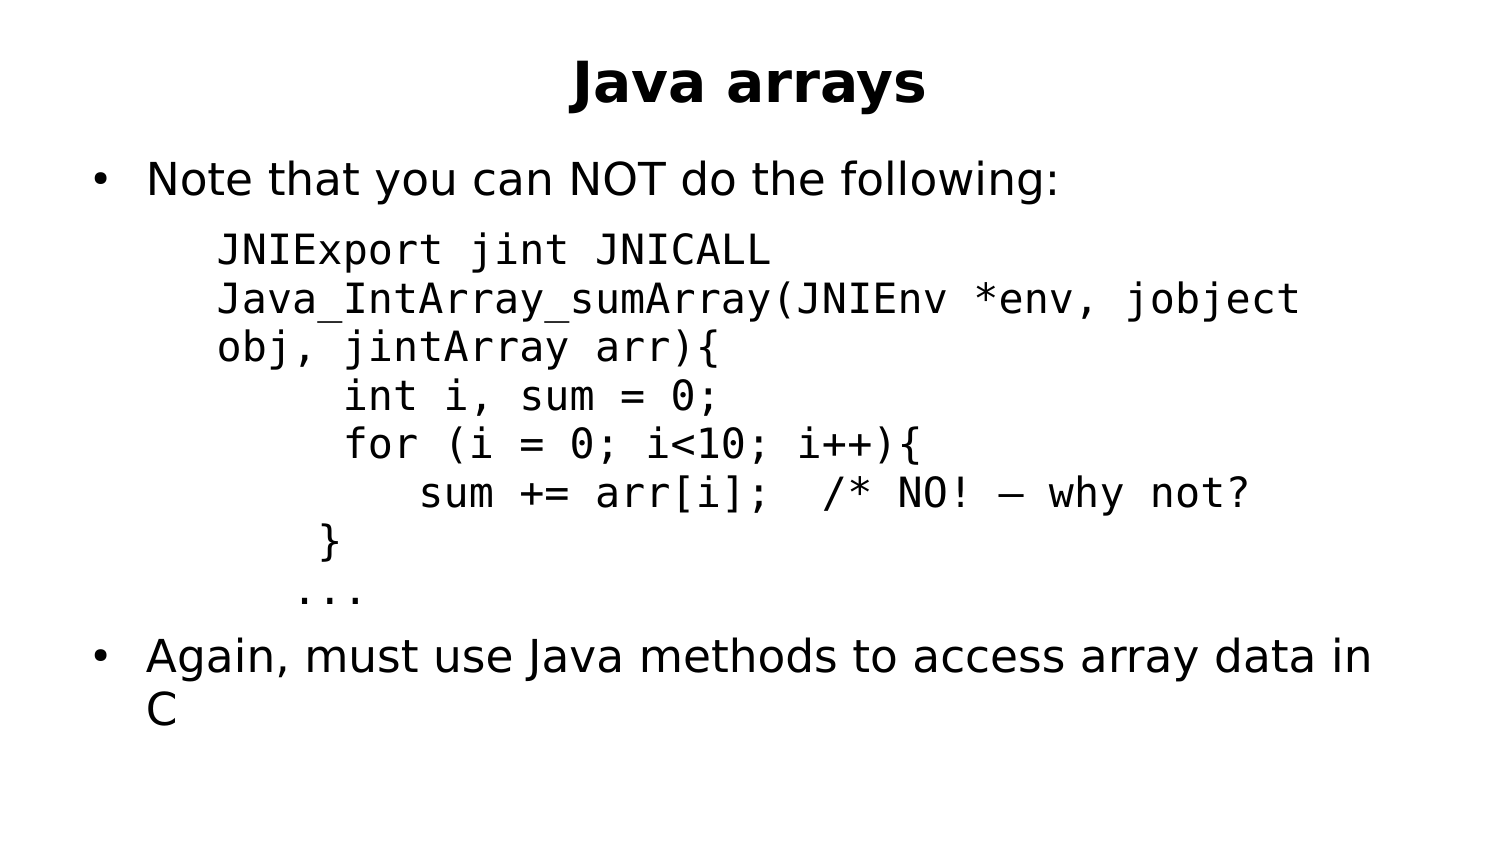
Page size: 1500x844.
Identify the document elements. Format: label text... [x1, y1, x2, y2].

list Note that you can NOT do the following: JNIExport jint JNICALL Java_IntArray_sumArray(JNIEnv *env, jobject obj, jintArray arr){ int i, sum = 0; for (i = 0; i<10; i++){ sum += arr[i]; /* NO! – why not? } ... Again, must use Java methods to access array data in C [75, 153, 1395, 807]
title Java arrays [75, 33, 1425, 133]
